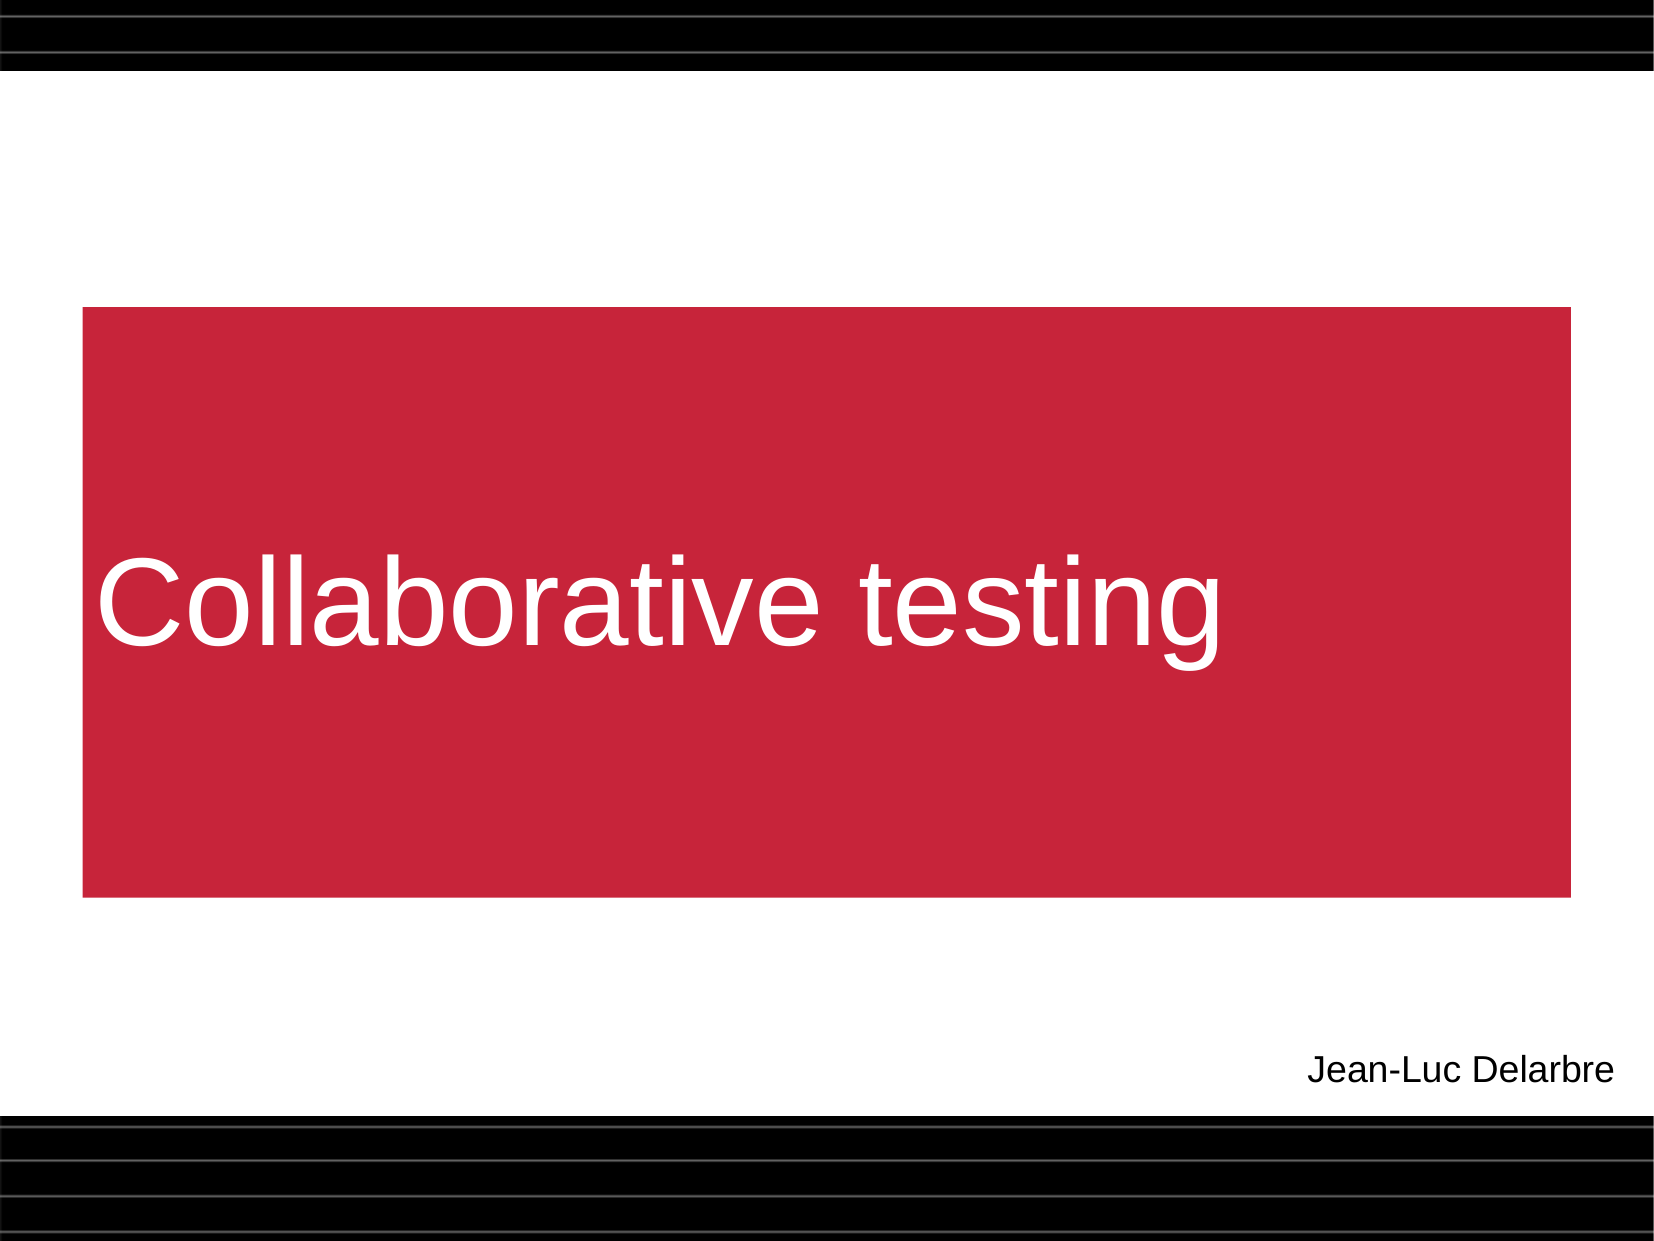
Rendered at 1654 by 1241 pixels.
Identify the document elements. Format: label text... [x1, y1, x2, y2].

picture [0, 1116, 1654, 1241]
text_box Jean-Luc Delarbre [1292, 1041, 1630, 1099]
picture [0, 0, 1654, 71]
title Collaborative testing [82, 307, 1571, 898]
